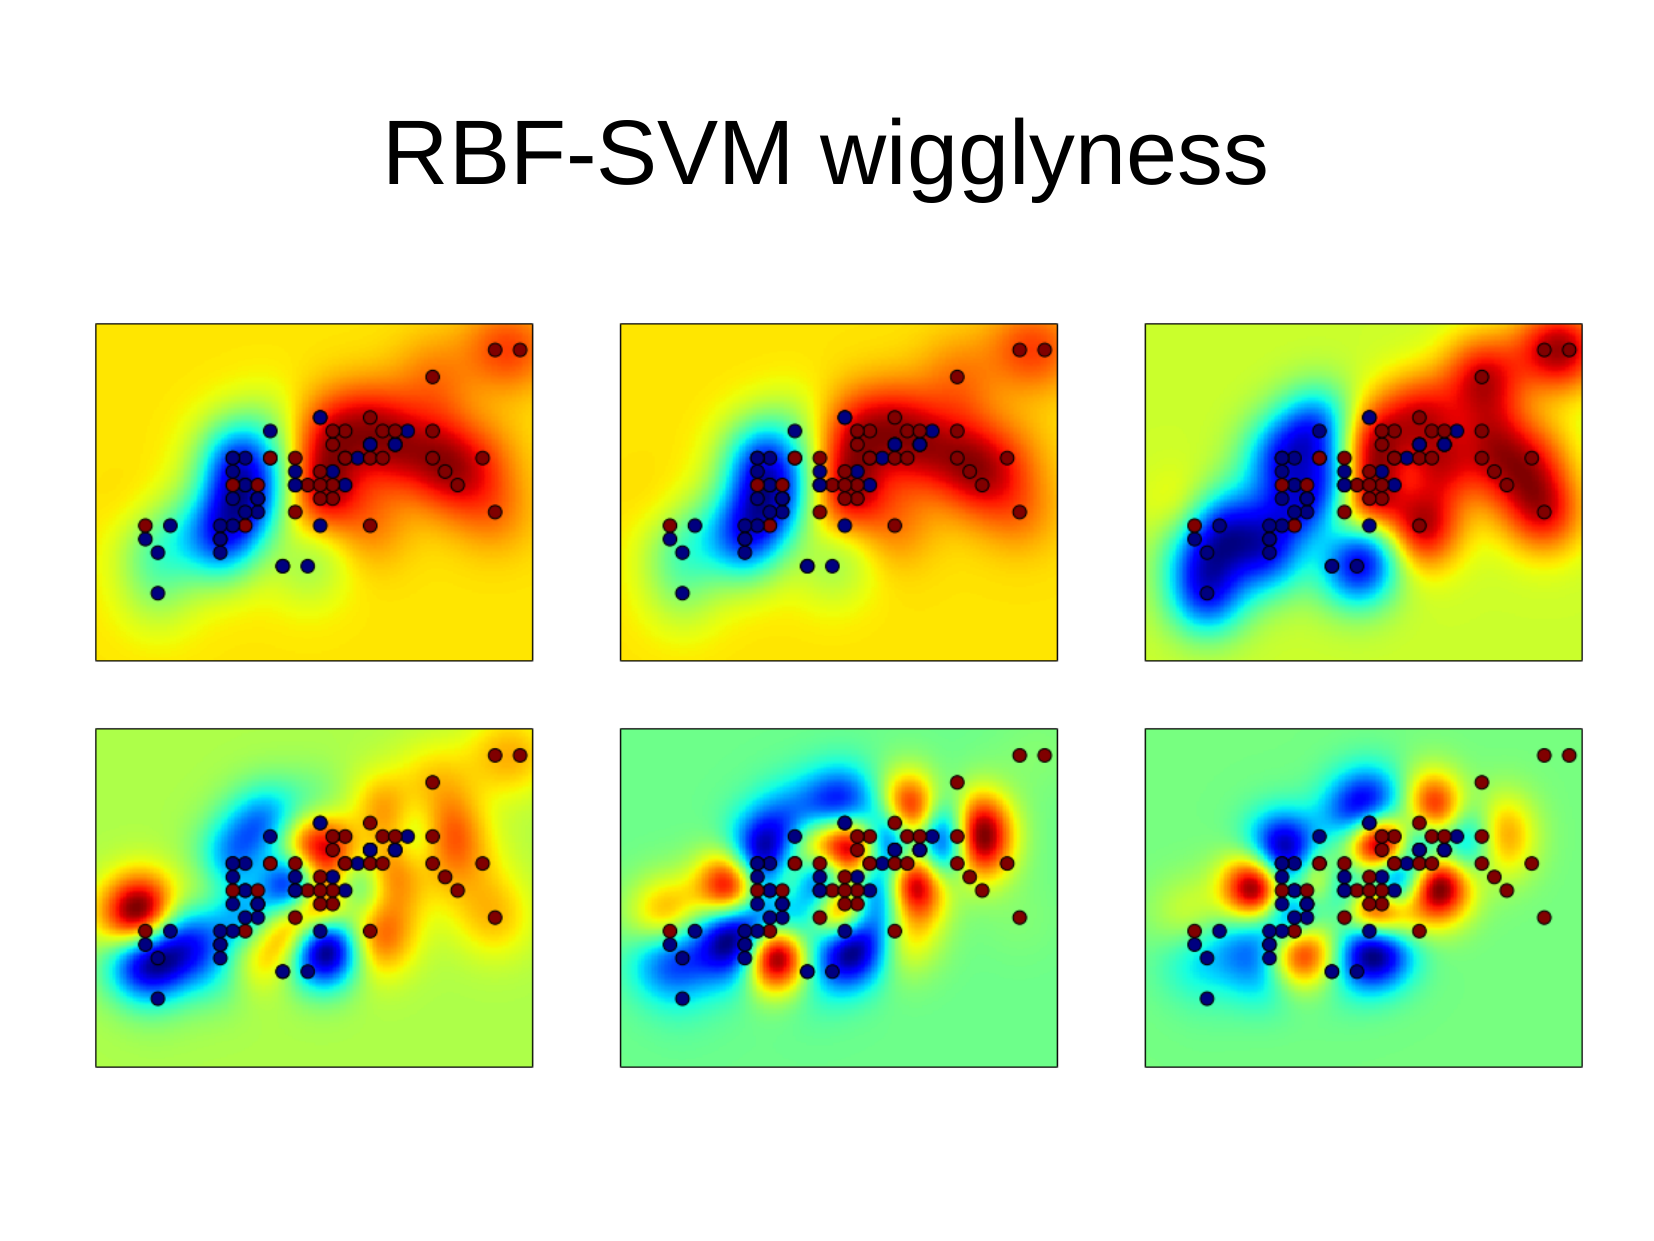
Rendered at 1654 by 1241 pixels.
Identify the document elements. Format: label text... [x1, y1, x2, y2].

picture [86, 314, 1591, 1076]
title RBF-SVM wigglyness [82, 49, 1571, 257]
